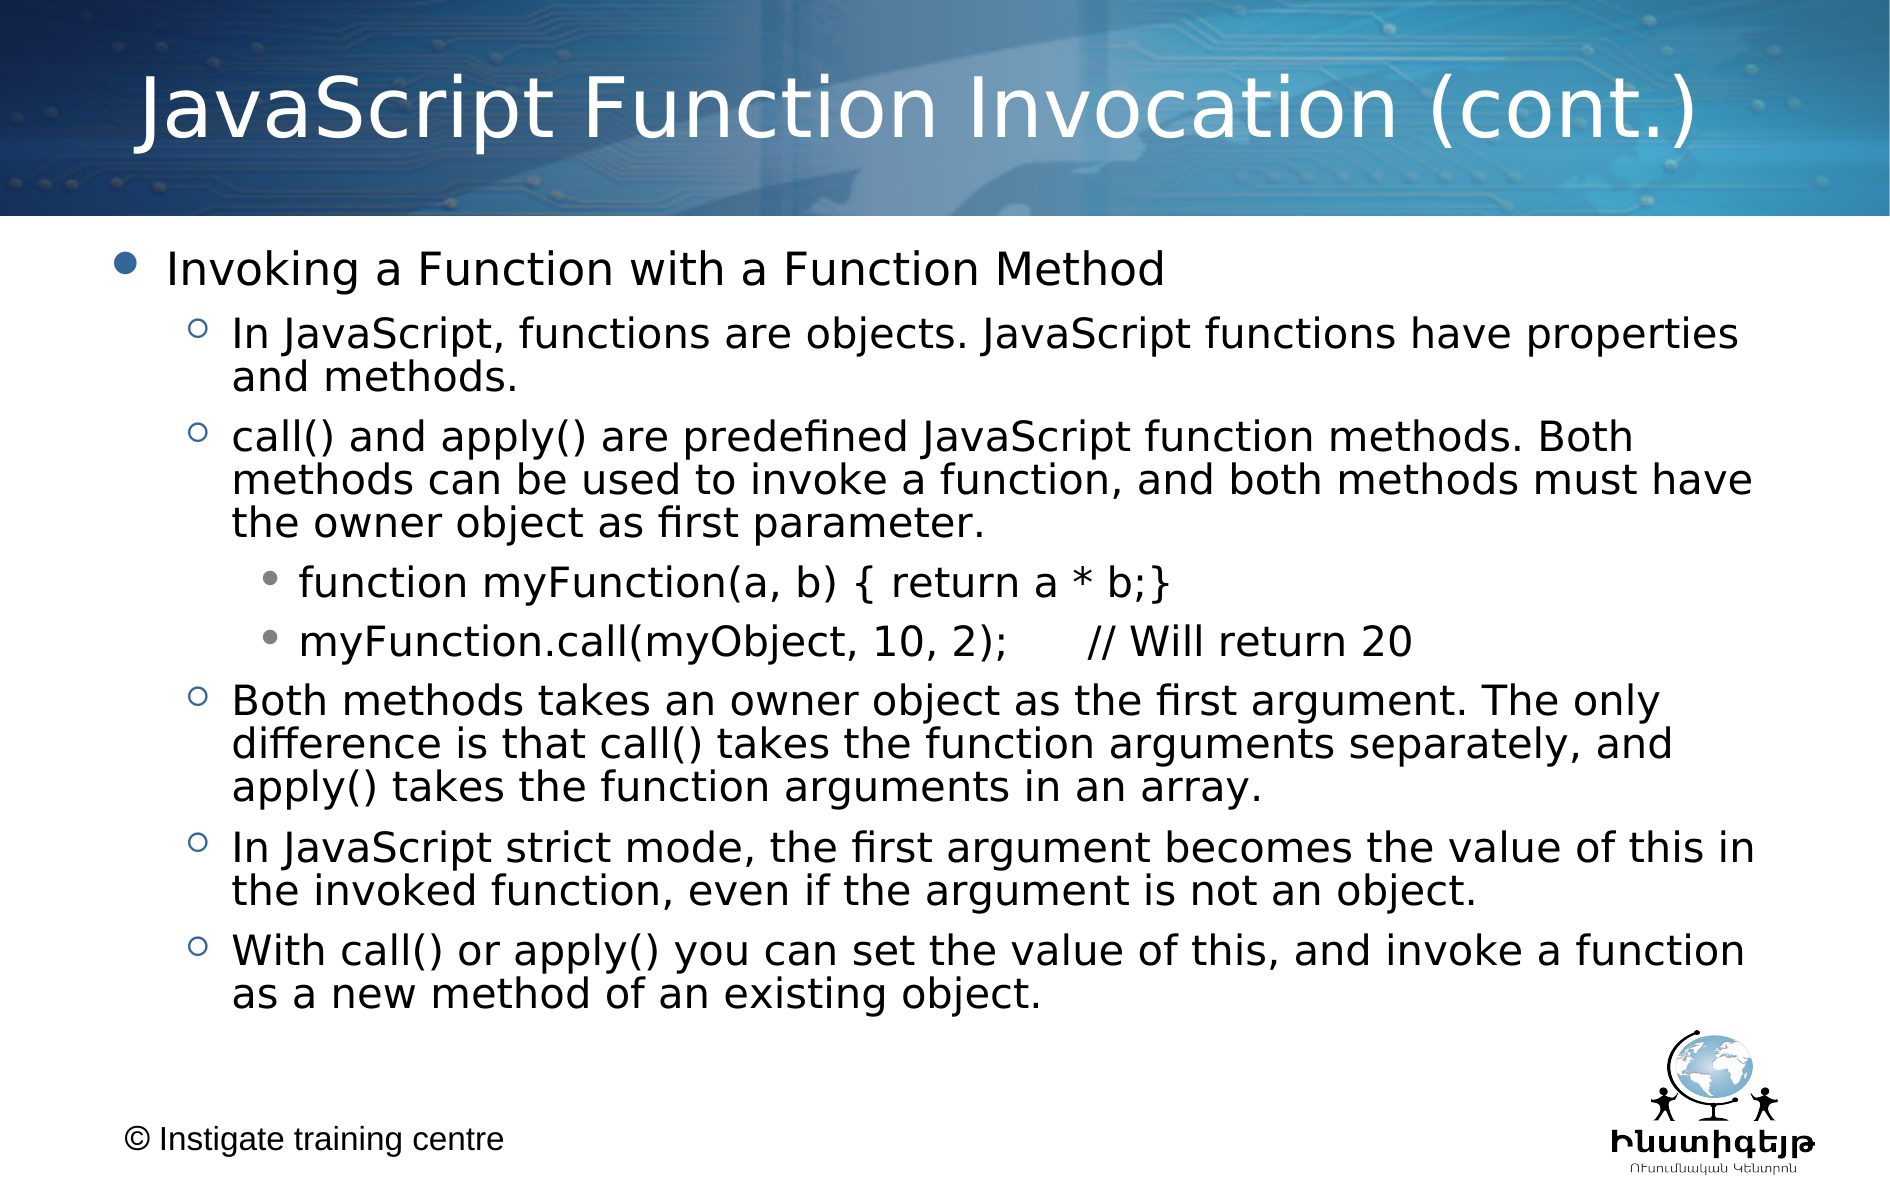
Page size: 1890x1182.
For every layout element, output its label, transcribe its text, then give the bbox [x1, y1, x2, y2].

text_box JavaScript Function Invocation (cont.) [138, 82, 1801, 91]
picture [1612, 1030, 1815, 1175]
list Invoking a Function with a Function Method In JavaScript, functions are objects. JavaScript functions have properties and methods. call() and apply() are predefined JavaScript function methods. Both methods can be used to invoke a function, and both methods must have the owner object as first parameter. function myFunction(a, b) { return a * b;} myFunction.call(myObject, 10, 2); // Will return 20 Both methods takes an owner object as the first argument. The only difference is that call() takes the function arguments separately, and apply() takes the function arguments in an array. In JavaScript strict mode, the first argument becomes the value of this in the invoked function, even if the argument is not an object. With call() or apply() you can set the value of this, and invoke a function as a new method of an existing object. [110, 247, 1801, 274]
picture [0, 0, 1890, 216]
